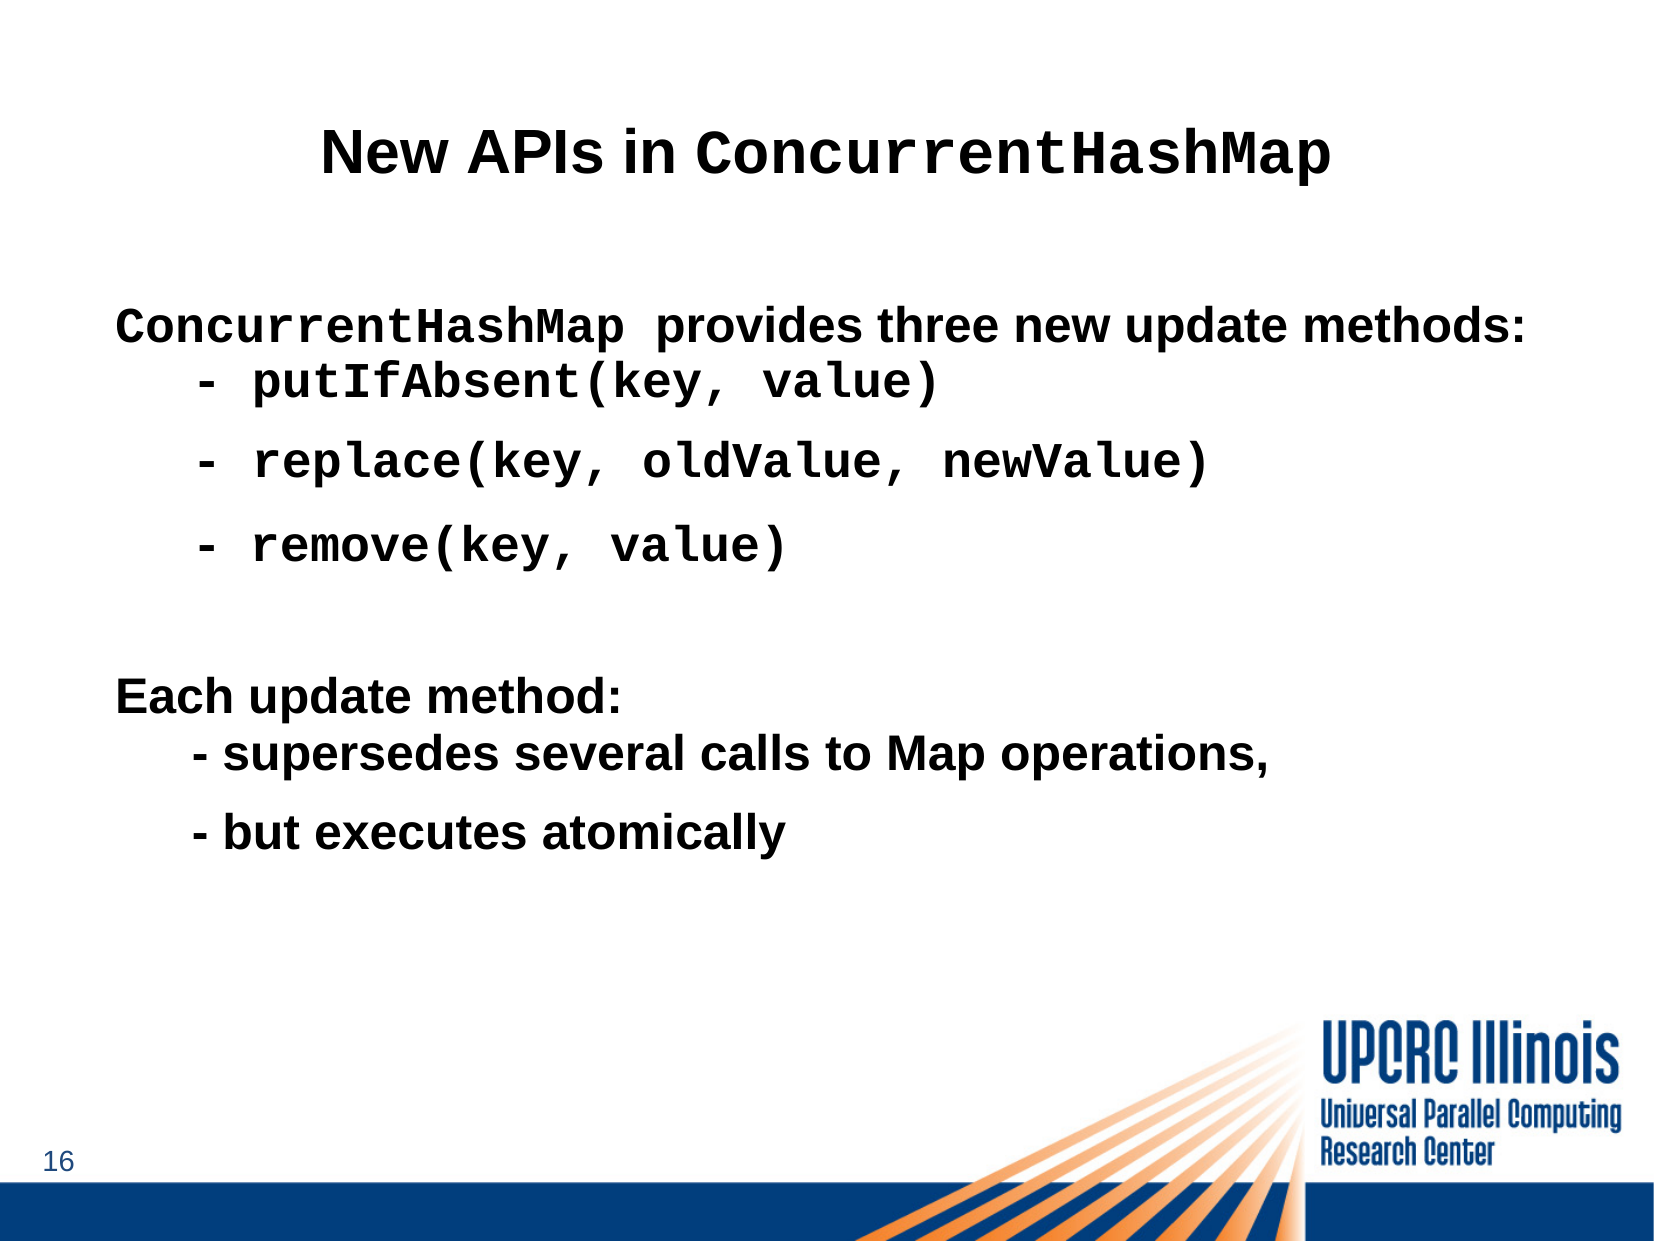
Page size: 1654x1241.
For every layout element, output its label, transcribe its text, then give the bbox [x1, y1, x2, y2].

list ConcurrentHashMap provides three new update methods: - putIfAbsent(key, value) - replace(key, oldValue, newValue) - remove(key, value) Each update method: - supersedes several calls to Map operations, - but executes atomically [82, 289, 1571, 1108]
title New APIs in ConcurrentHashMap [0, 57, 1654, 249]
picture [0, 1005, 1654, 1241]
